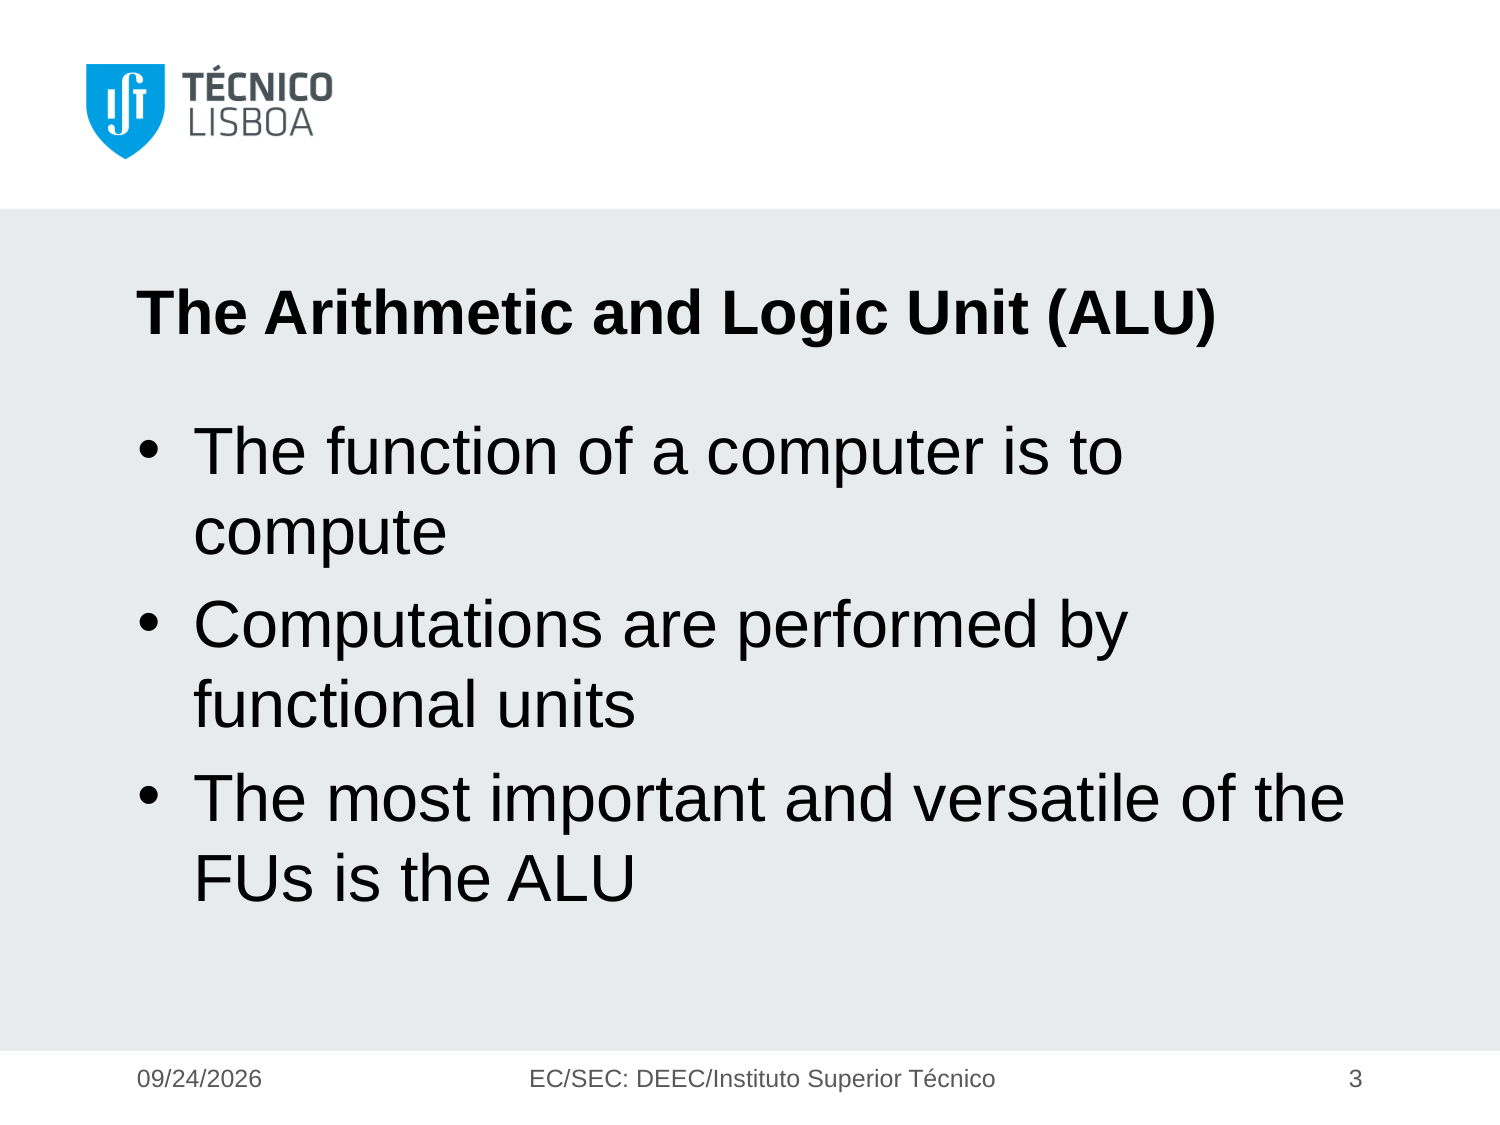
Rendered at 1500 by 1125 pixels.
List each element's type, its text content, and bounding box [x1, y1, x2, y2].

picture [0, 0, 1500, 1125]
footer EC/SEC: DEEC/Instituto Superior Técnico [512, 1052, 1021, 1103]
slide_number <number> [1077, 1052, 1378, 1103]
slide_number 10/08/2018 [121, 1052, 425, 1103]
list The function of a computer is to compute Computations are performed by functional units The most important and versatile of the FUs is the ALU [121, 400, 1378, 1005]
title The Arithmetic and Logic Unit (ALU) [121, 237, 1378, 381]
